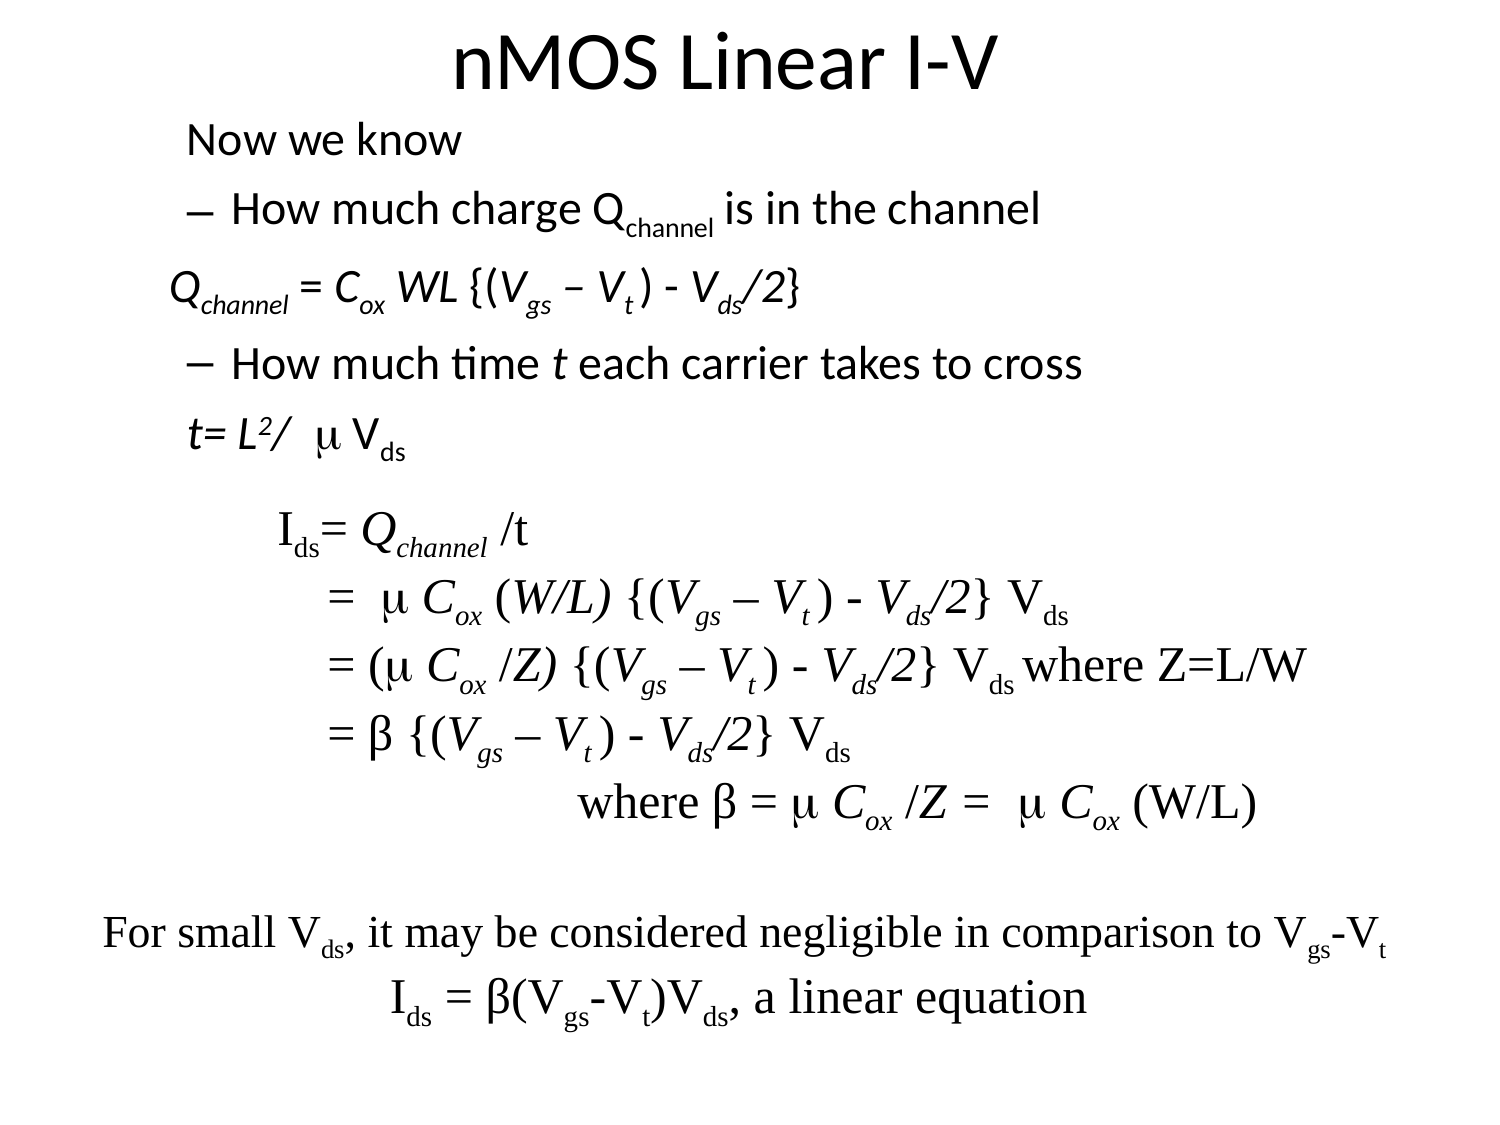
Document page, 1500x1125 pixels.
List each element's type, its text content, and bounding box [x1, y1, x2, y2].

text_box Ids= Qchannel /t = Cox (W/L) {(Vgs – Vt ) - Vds/2} Vds = ( Cox /Z) {(Vgs – Vt ) - Vds/2} Vds where Z=L/W = β {(Vgs – Vt ) - Vds/2} Vds where β =  Cox /Z = Cox (W/L) [262, 487, 1413, 845]
title nMOS Linear I-V [87, 0, 1363, 113]
text_box For small Vds, it may be considered negligible in comparison to Vgs-Vt Ids = β(Vgs-Vt)Vds, a linear equation [87, 893, 1426, 1041]
list Now we know How much charge Qchannel is in the channel Qchannel = Cox WL {(Vgs – Vt ) - Vds/2} How much time t each carrier takes to cross t= L2/ Vds [99, 99, 1375, 475]
